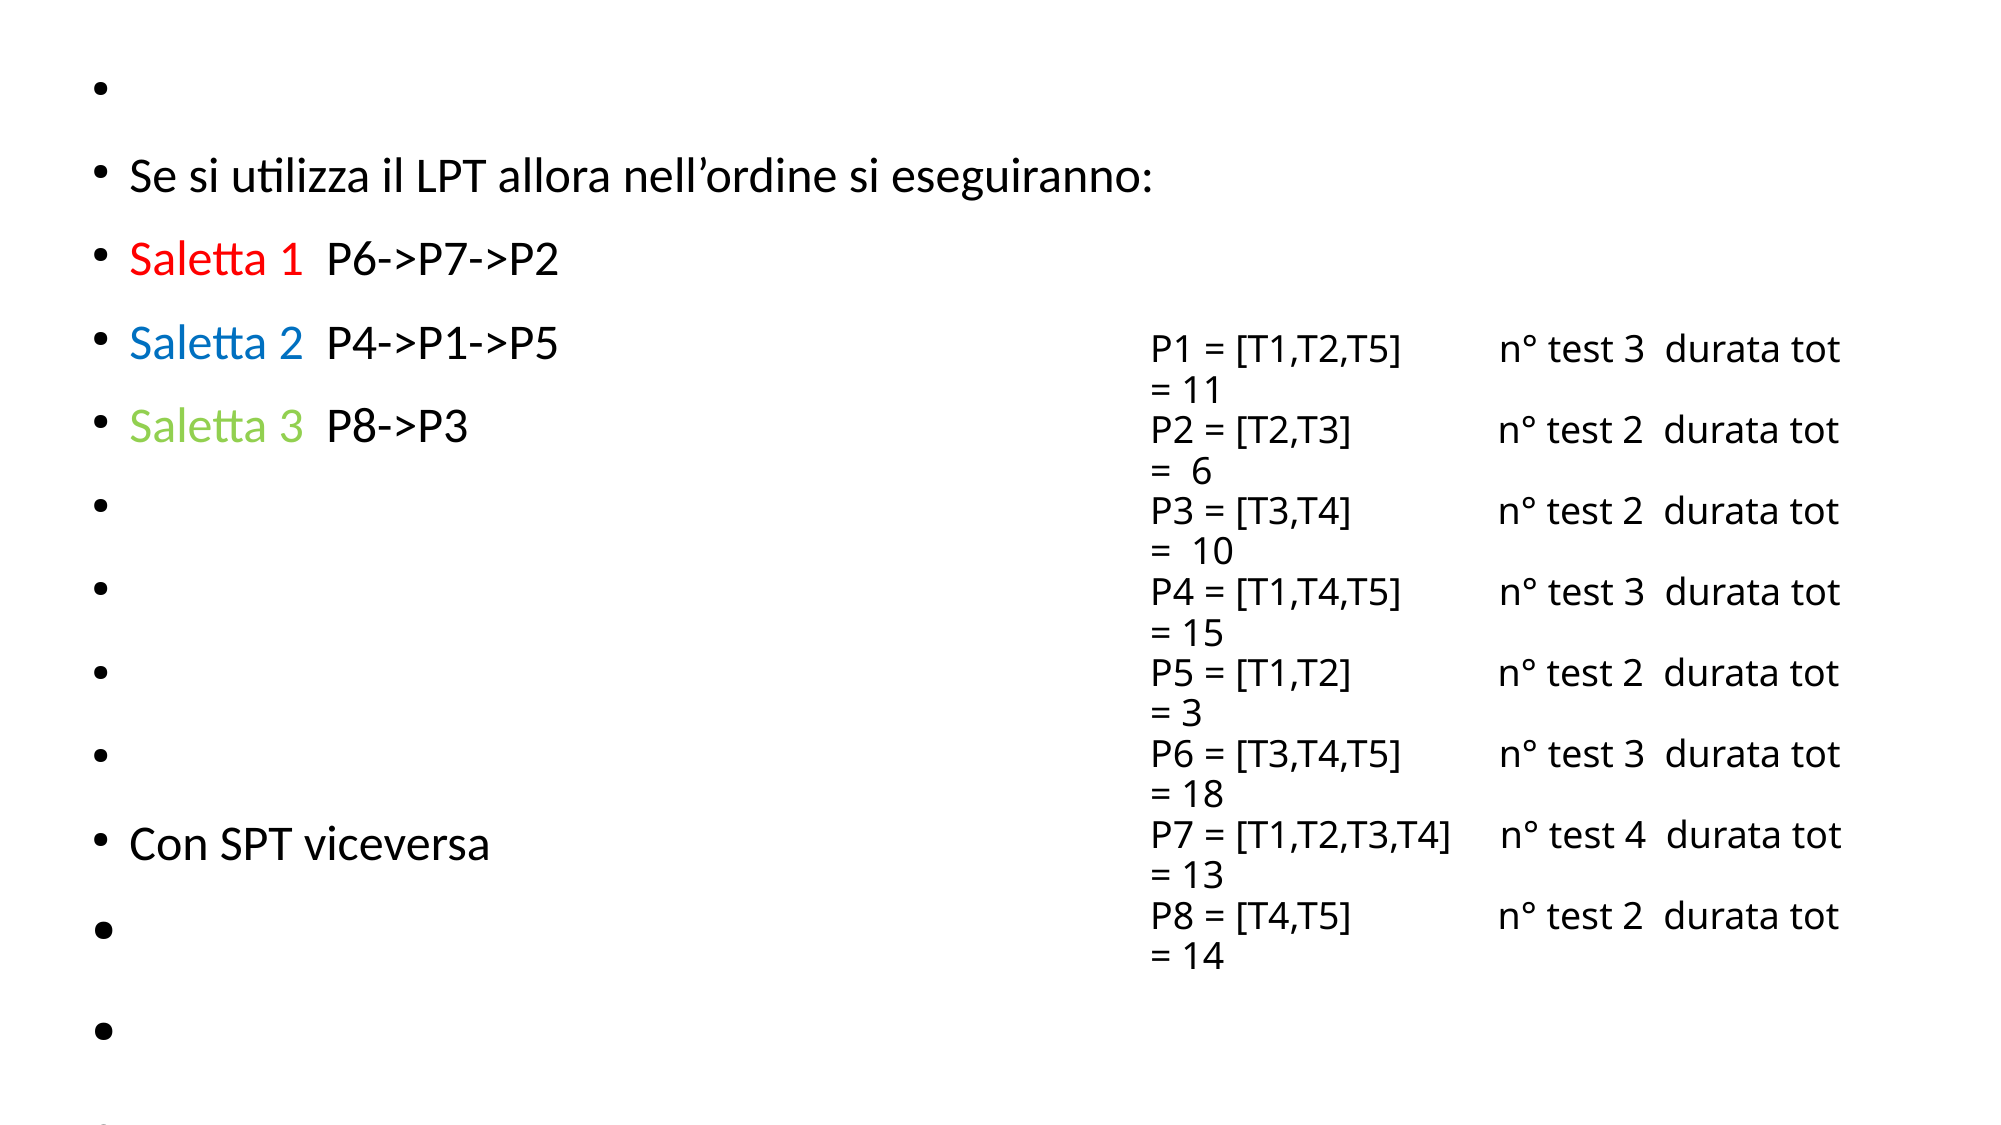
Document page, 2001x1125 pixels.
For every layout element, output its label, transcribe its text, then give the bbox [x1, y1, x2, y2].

list Se si utilizza il LPT allora nell’ordine si eseguiranno: Saletta 1 P6->P7->P2 Saletta 2 P4->P1->P5 Saletta 3 P8->P3 Con SPT viceversa [91, 59, 1900, 1084]
text_box P1 = [T1,T2,T5] n° test 3 durata tot = 11 P2 = [T2,T3] n° test 2 durata tot = 6 P3 = [T3,T4] n° test 2 durata tot = 10 P4 = [T1,T4,T5] n° test 3 durata tot = 15 P5 = [T1,T2] n° test 2 durata tot = 3 P6 = [T3,T4,T5] n° test 3 durata tot = 18 P7 = [T1,T2,T3,T4] n° test 4 durata tot = 13 P8 = [T4,T5] n° test 2 durata tot = 14 [1135, 322, 1877, 712]
